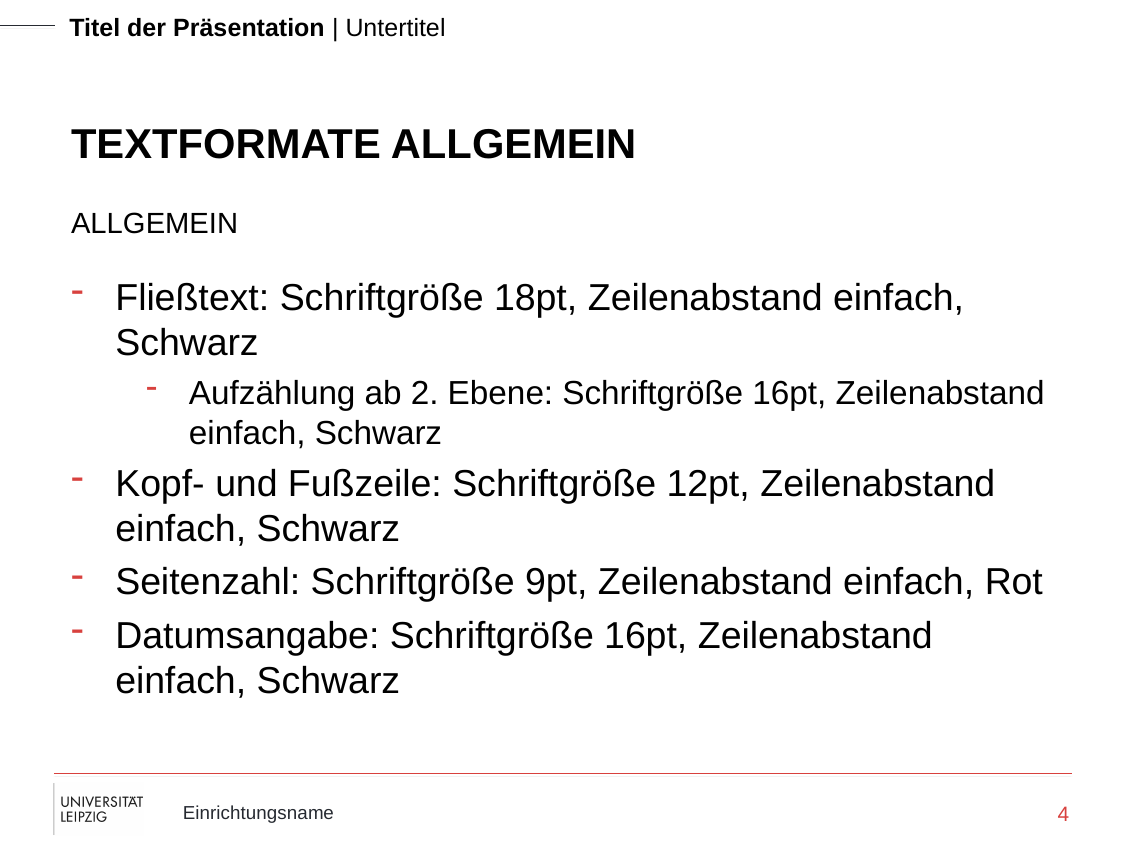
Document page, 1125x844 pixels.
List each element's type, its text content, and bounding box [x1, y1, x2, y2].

slide_number 1 [962, 800, 1070, 839]
list Fließtext: Schriftgröße 18pt, Zeilenabstand einfach, Schwarz Aufzählung ab 2. Ebene: Schriftgröße 16pt, Zeilenabstand einfach, Schwarz Kopf- und Fußzeile: Schriftgröße 12pt, Zeilenabstand einfach, Schwarz Seitenzahl: Schriftgröße 9pt, Zeilenabstand einfach, Rot Datumsangabe: Schriftgröße 16pt, Zeilenabstand einfach, Schwarz [56, 265, 1070, 755]
picture [53, 782, 144, 836]
list ALLGEMEIN [56, 174, 1069, 247]
title Textformate Allgemein [56, 50, 1070, 175]
